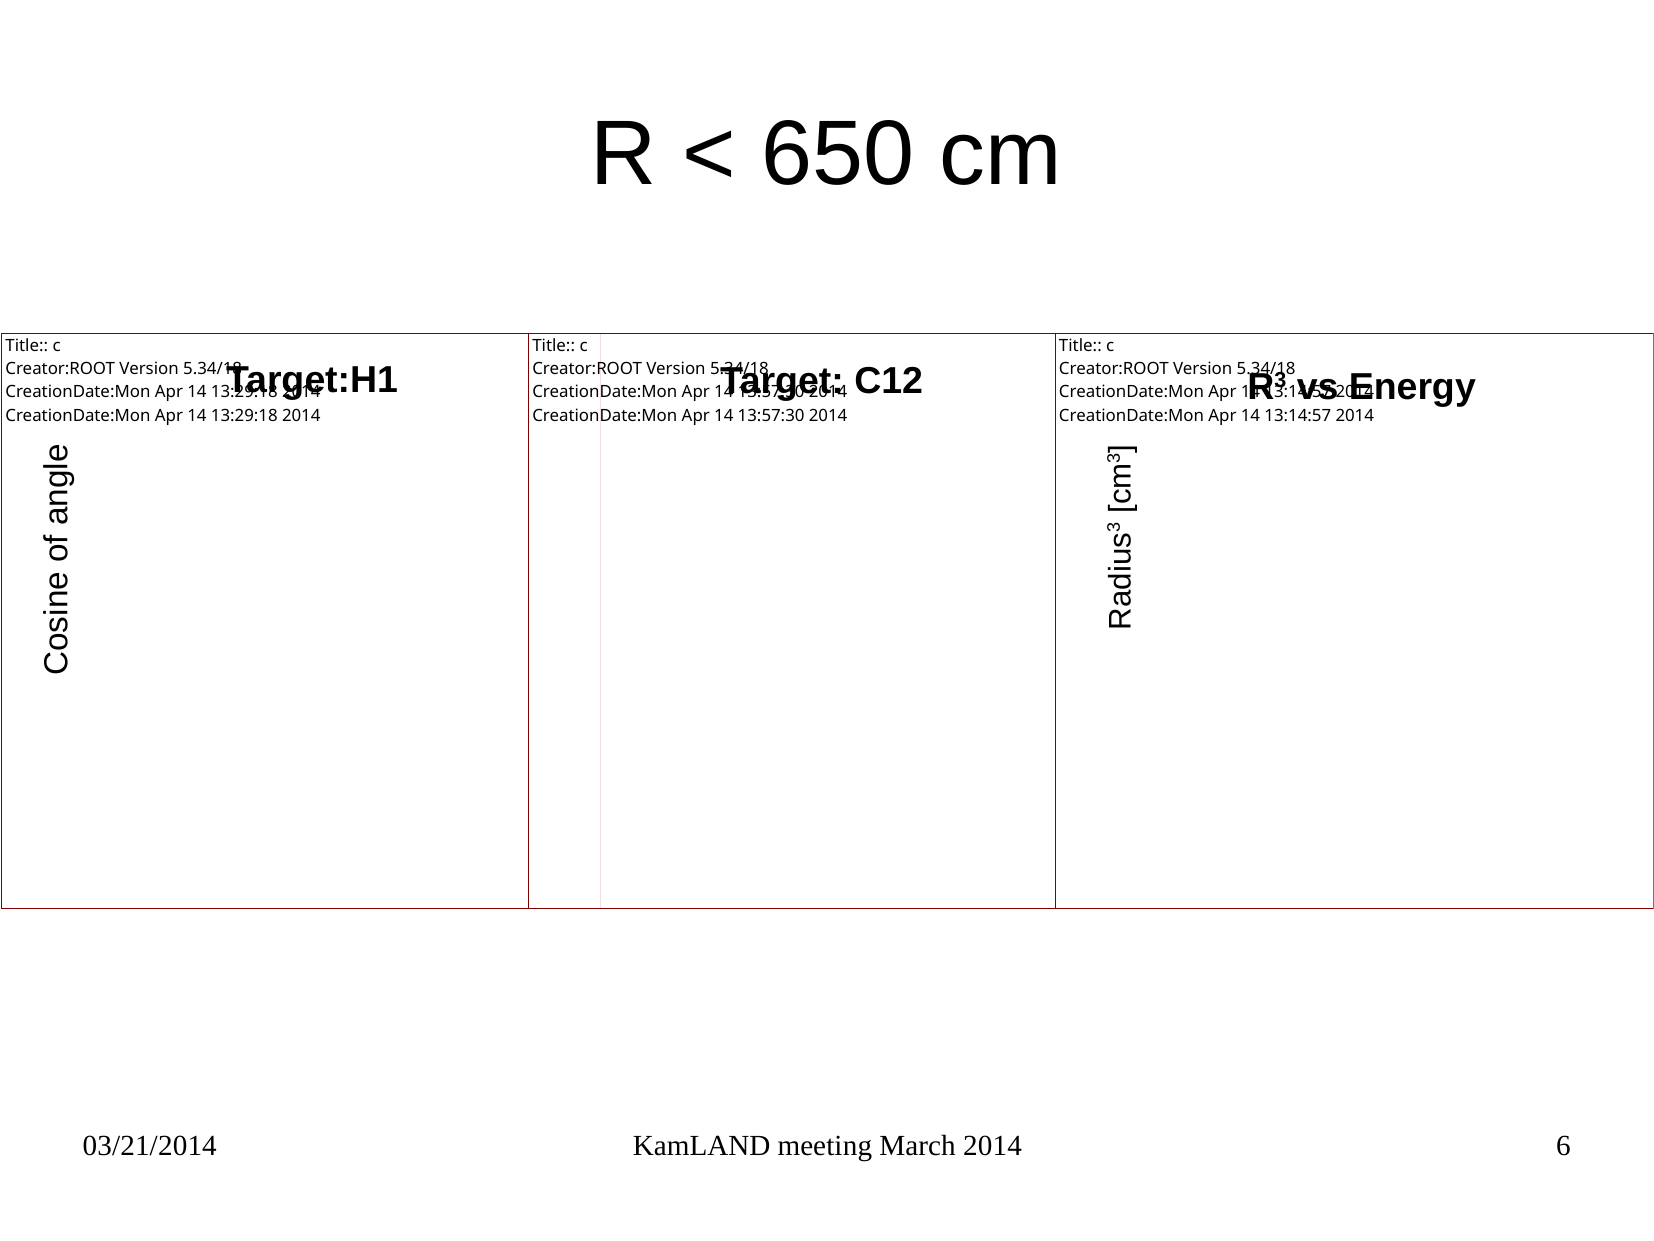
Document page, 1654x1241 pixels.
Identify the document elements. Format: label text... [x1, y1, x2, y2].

title R < 650 cm [82, 49, 1571, 257]
text_box Radius3 [cm3] [1095, 390, 1146, 646]
text_box R3 vs Energy [1232, 358, 1593, 417]
picture [0, 332, 1654, 909]
text_box Target:H1 [211, 351, 422, 408]
text_box Target: C12 [705, 352, 946, 410]
text_box Cosine of angle [30, 390, 82, 691]
